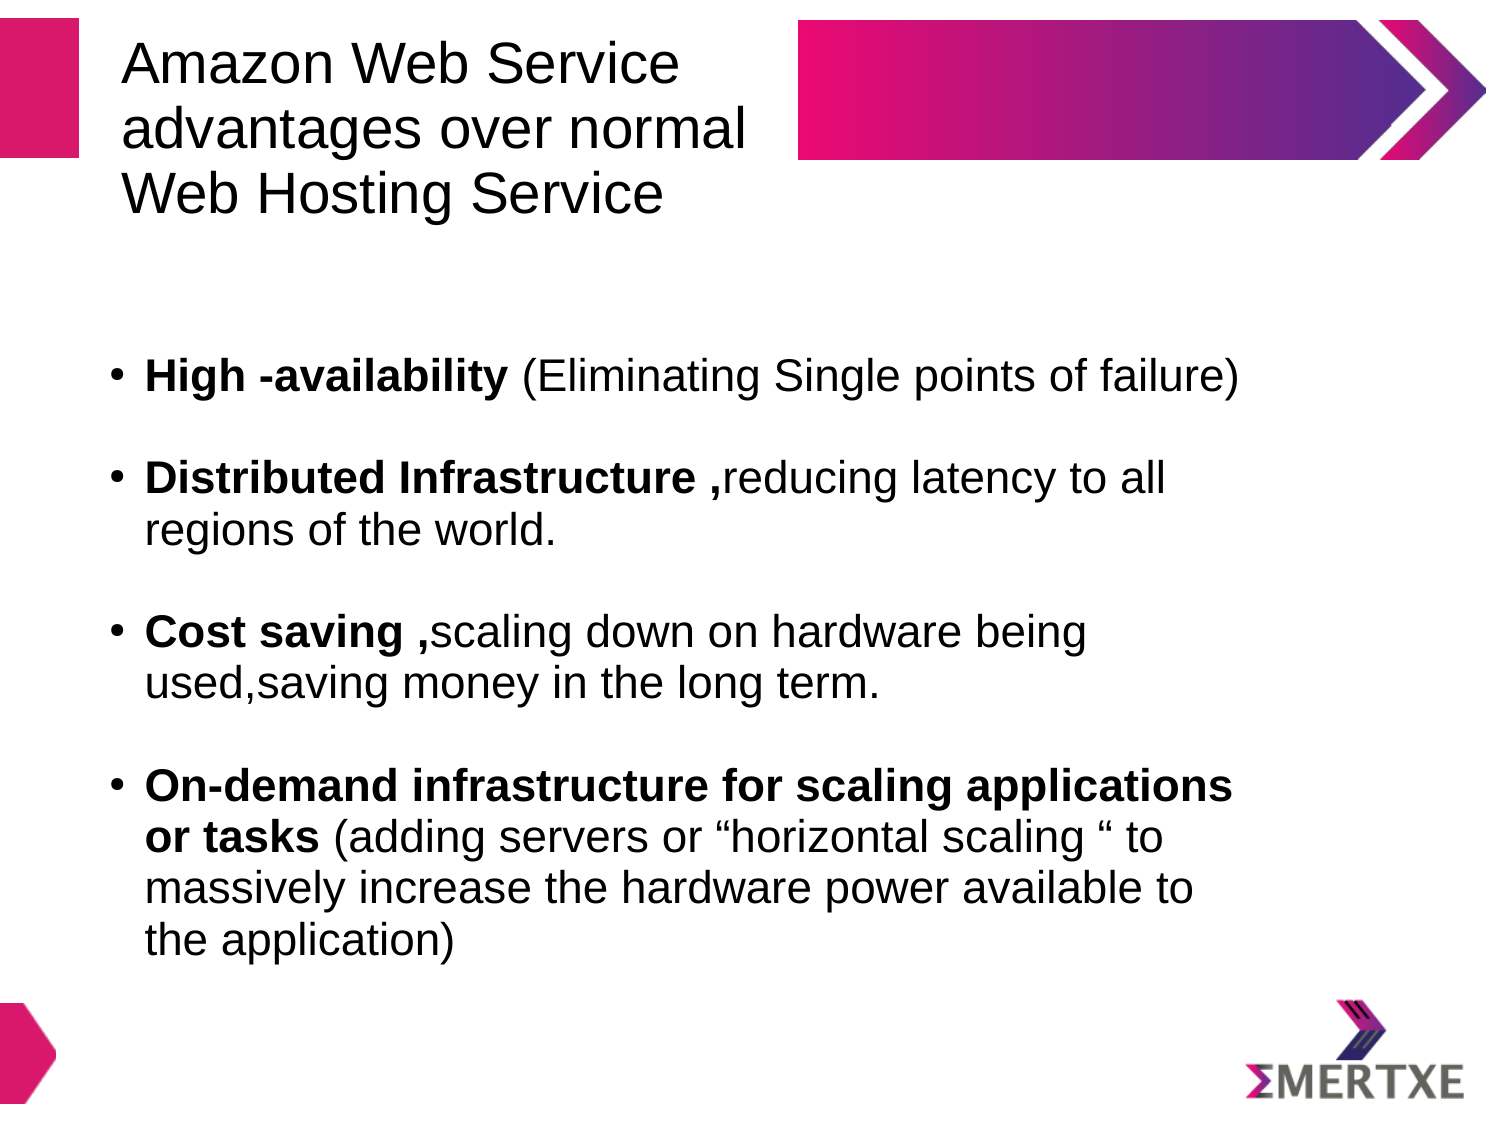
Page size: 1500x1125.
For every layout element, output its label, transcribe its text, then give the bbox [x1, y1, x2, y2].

text_box High -availability (Eliminating Single points of failure) Distributed Infrastructure ,reducing latency to all regions of the world. Cost saving ,scaling down on hardware being used,saving money in the long term. On-demand infrastructure for scaling applications or tasks (adding servers or “horizontal scaling “ to massively increase the hardware power available to the application) [94, 342, 1276, 1024]
text_box Amazon Web Service advantages over normal Web Hosting Service [106, 23, 804, 235]
picture [1245, 996, 1465, 1099]
picture [798, 20, 1486, 160]
